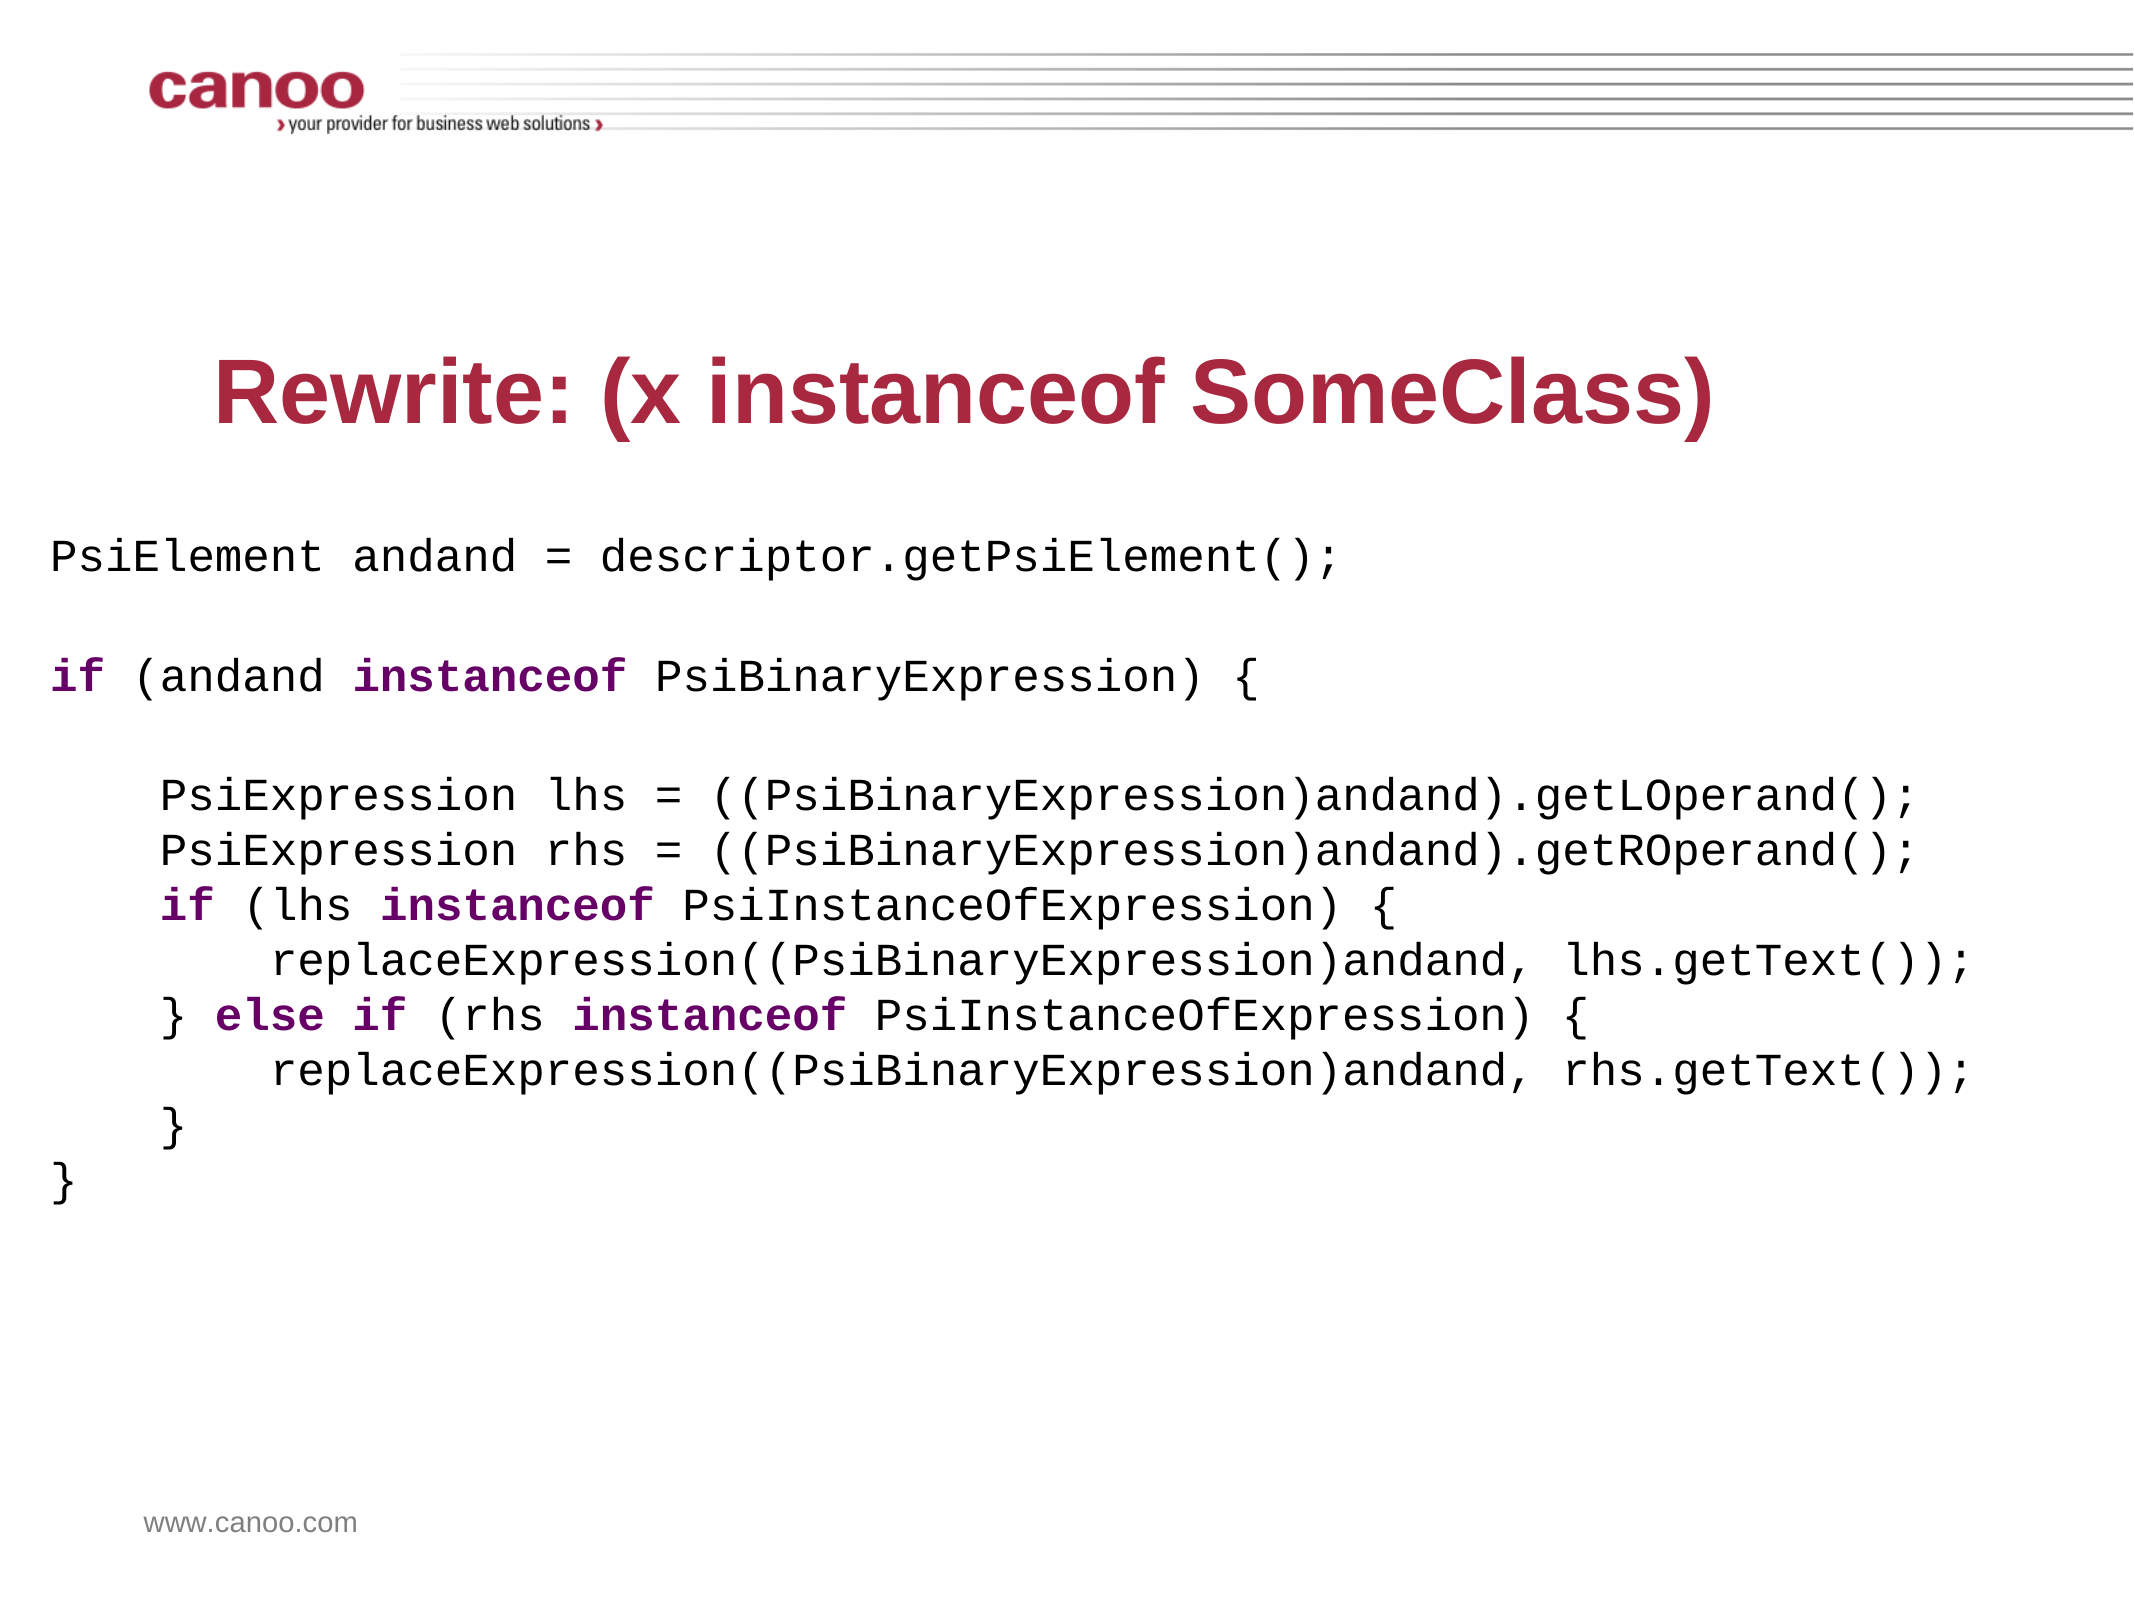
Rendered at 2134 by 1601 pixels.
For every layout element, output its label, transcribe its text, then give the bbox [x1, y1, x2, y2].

picture [0, 21, 2134, 188]
title Rewrite: (x instanceof SomeClass) [204, 220, 2020, 451]
text_box PsiElement andand = descriptor.getPsiElement(); if (andand instanceof PsiBinaryExpression) { PsiExpression lhs = ((PsiBinaryExpression)andand).getLOperand(); PsiExpression rhs = ((PsiBinaryExpression)andand).getROperand(); if (lhs instanceof PsiInstanceOfExpression) { replaceExpression((PsiBinaryExpression)andand, lhs.getText()); } else if (rhs instanceof PsiInstanceOfExpression) { replaceExpression((PsiBinaryExpression)andand, rhs.getText()); } } [35, 517, 2098, 1213]
